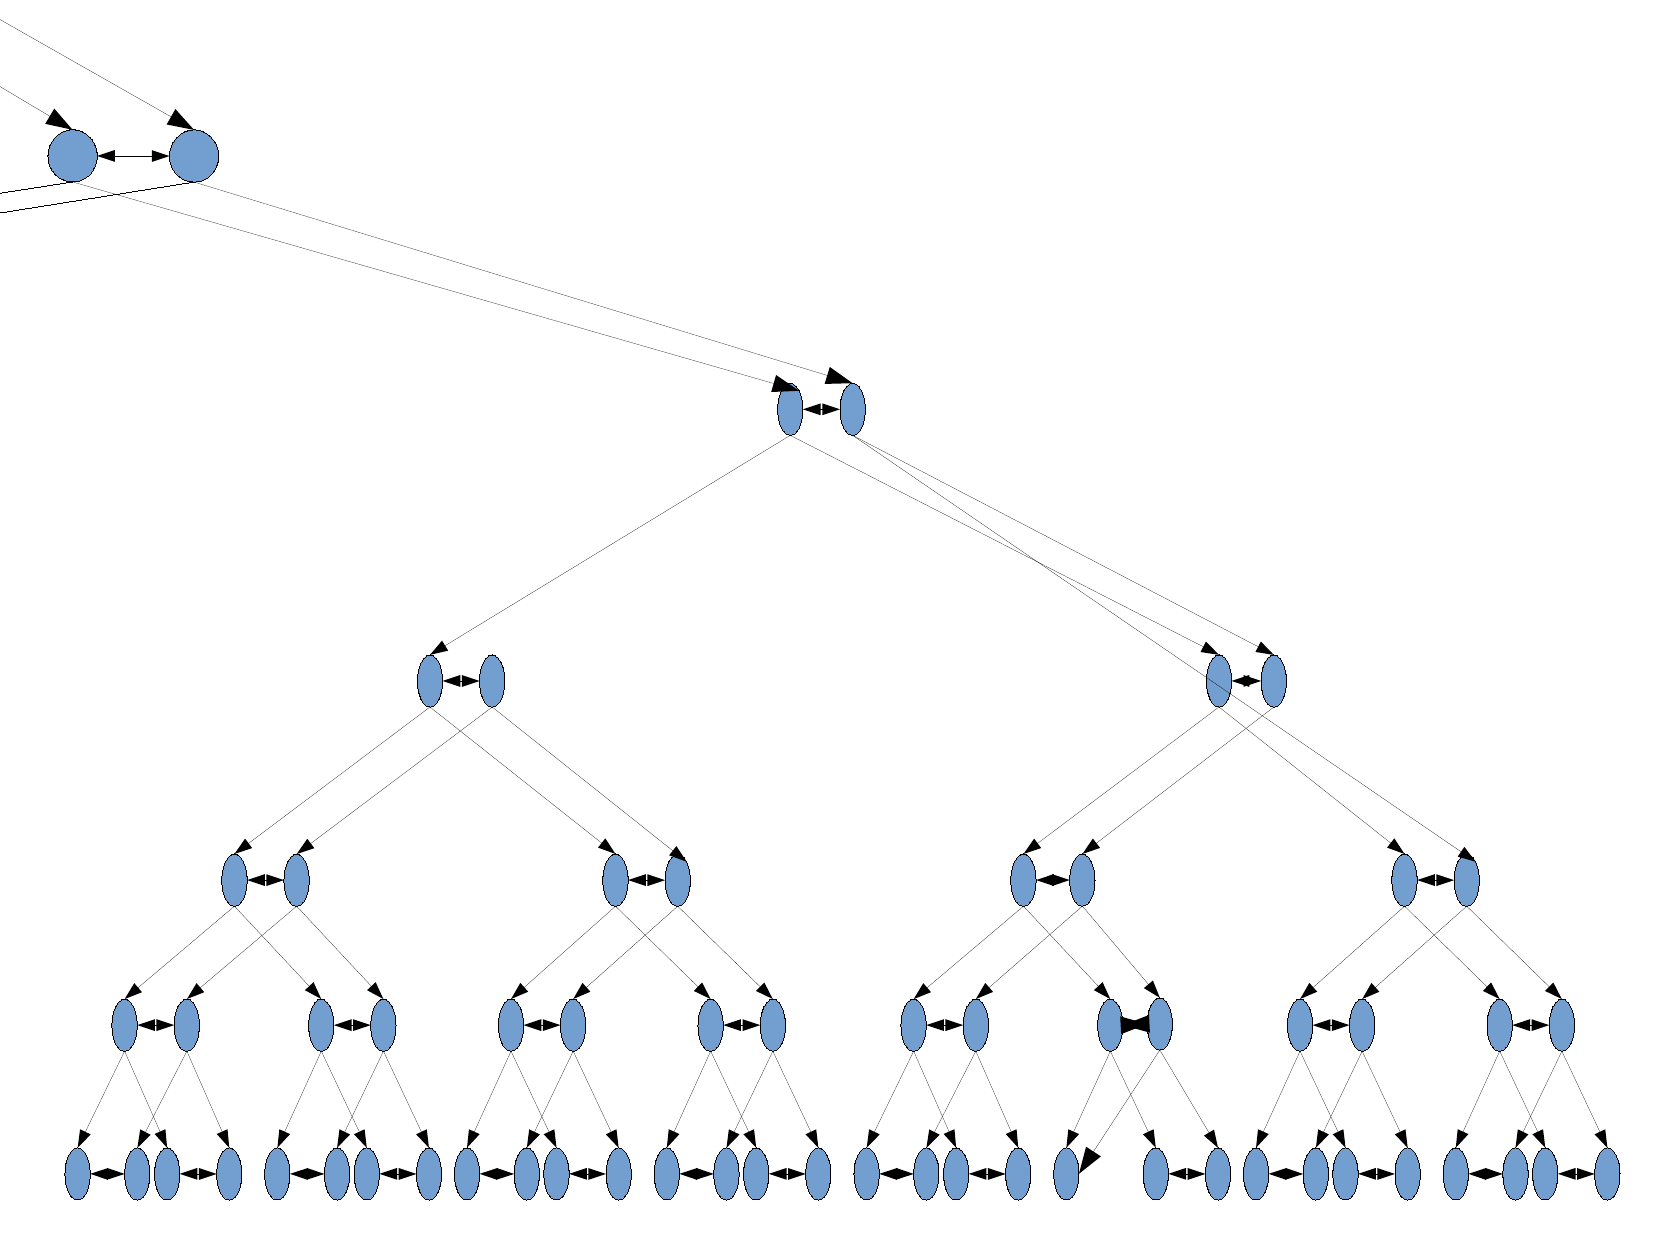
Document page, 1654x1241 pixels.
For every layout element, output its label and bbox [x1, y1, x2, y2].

text_box [174, 999, 200, 1052]
text_box [1206, 678, 1230, 707]
text_box [1097, 999, 1123, 1052]
text_box [417, 655, 443, 707]
text_box [1502, 1147, 1529, 1201]
text_box [324, 1147, 350, 1201]
text_box [963, 999, 989, 1052]
text_box [900, 999, 927, 1052]
text_box [1261, 654, 1287, 708]
text_box [354, 1147, 380, 1200]
text_box [606, 1147, 632, 1201]
text_box [654, 1147, 680, 1200]
text_box [1454, 858, 1480, 906]
text_box [560, 999, 586, 1052]
text_box [514, 1148, 540, 1201]
text_box [790, 383, 799, 390]
text_box [264, 1147, 290, 1200]
text_box [1206, 655, 1232, 693]
text_box [479, 654, 505, 707]
text_box [602, 854, 629, 906]
text_box [283, 854, 310, 906]
text_box [47, 129, 98, 182]
text_box [665, 857, 691, 906]
text_box [1594, 1147, 1621, 1201]
text_box [1010, 854, 1037, 906]
text_box [111, 999, 138, 1052]
text_box [760, 999, 786, 1051]
text_box [416, 1147, 442, 1201]
text_box [216, 1147, 242, 1201]
text_box [913, 1147, 939, 1201]
text_box [1143, 1147, 1169, 1200]
text_box [154, 1148, 180, 1200]
text_box [1303, 1148, 1329, 1201]
text_box [169, 129, 219, 182]
text_box [1391, 854, 1418, 906]
text_box [1287, 999, 1313, 1051]
text_box [1443, 1148, 1469, 1200]
text_box [1532, 1148, 1558, 1200]
text_box [454, 1147, 480, 1200]
text_box [308, 999, 334, 1052]
text_box [370, 999, 397, 1052]
text_box [805, 1147, 831, 1201]
text_box [1487, 999, 1513, 1052]
text_box [943, 1148, 969, 1200]
text_box [1205, 1148, 1231, 1201]
text_box [1395, 1147, 1421, 1201]
text_box [1243, 1147, 1269, 1200]
text_box [853, 1147, 880, 1200]
text_box [1349, 999, 1375, 1052]
text_box [64, 1147, 91, 1200]
text_box [1332, 1147, 1359, 1200]
text_box [743, 1148, 769, 1200]
text_box [840, 383, 866, 436]
text_box [124, 1147, 150, 1201]
text_box [777, 391, 803, 435]
text_box [543, 1147, 570, 1200]
text_box [221, 854, 248, 906]
text_box [498, 999, 524, 1051]
text_box [1069, 854, 1096, 906]
text_box [697, 999, 724, 1052]
text_box [1005, 1148, 1031, 1201]
text_box [1147, 997, 1173, 1050]
text_box [1549, 999, 1575, 1051]
text_box [1053, 1147, 1079, 1200]
text_box [713, 1147, 740, 1201]
